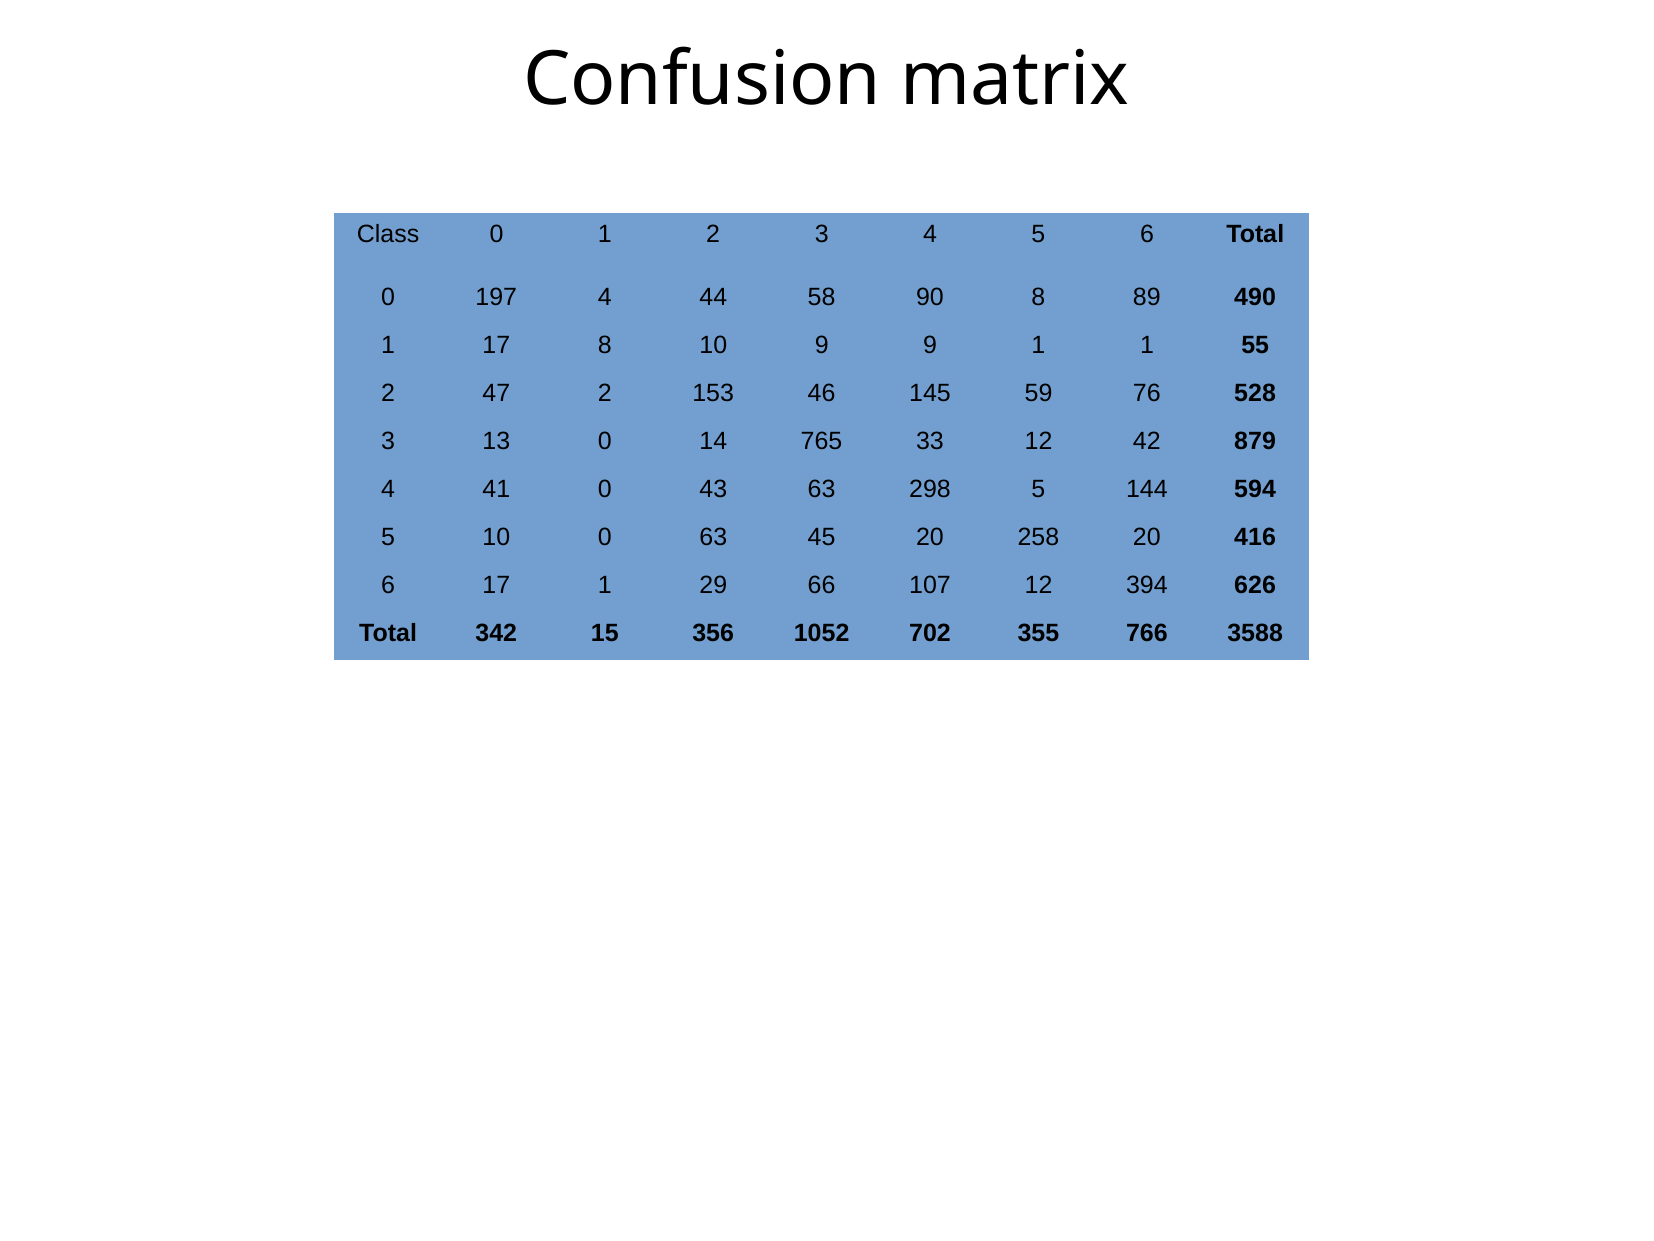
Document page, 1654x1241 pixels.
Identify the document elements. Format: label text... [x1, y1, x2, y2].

table_header 4 [876, 213, 984, 275]
table_cell 15 [551, 612, 659, 660]
table_cell 1 [984, 323, 1093, 371]
table_header 5 [984, 213, 1093, 275]
table_cell 17 [442, 564, 551, 612]
table_cell 528 [1201, 371, 1309, 420]
table_cell 1 [551, 564, 659, 612]
table_cell 44 [659, 275, 767, 323]
table_cell 342 [442, 612, 551, 660]
table_cell 702 [876, 612, 984, 660]
table_header 0 [442, 213, 551, 275]
table_cell 1 [1093, 323, 1201, 371]
table_cell 46 [767, 371, 876, 420]
table_cell 13 [442, 420, 551, 468]
table_cell 107 [876, 564, 984, 612]
table_cell 5 [984, 468, 1093, 516]
table_cell 197 [442, 275, 551, 323]
table_cell Total [334, 612, 442, 660]
table_cell 6 [334, 564, 442, 612]
table_header 3 [767, 213, 876, 275]
table_cell 12 [984, 420, 1093, 468]
table_cell 394 [1093, 564, 1201, 612]
table_cell 879 [1201, 420, 1309, 468]
title Confusion matrix [82, 13, 1571, 136]
table_cell 55 [1201, 323, 1309, 371]
table_cell 45 [767, 516, 876, 564]
table_cell 3588 [1201, 612, 1309, 660]
table_cell 47 [442, 371, 551, 420]
table_cell 14 [659, 420, 767, 468]
table_cell 8 [984, 275, 1093, 323]
table_cell 33 [876, 420, 984, 468]
table_cell 2 [334, 371, 442, 420]
table_cell 63 [767, 468, 876, 516]
table_cell 9 [767, 323, 876, 371]
table_cell 43 [659, 468, 767, 516]
table_cell 66 [767, 564, 876, 612]
table_cell 1052 [767, 612, 876, 660]
table_cell 20 [876, 516, 984, 564]
table_cell 17 [442, 323, 551, 371]
table_cell 1 [334, 323, 442, 371]
table_cell 5 [334, 516, 442, 564]
table_cell 298 [876, 468, 984, 516]
table_cell 90 [876, 275, 984, 323]
table_cell 626 [1201, 564, 1309, 612]
table_cell 63 [659, 516, 767, 564]
table_cell 8 [551, 323, 659, 371]
table_header 6 [1093, 213, 1201, 275]
table_cell 10 [659, 323, 767, 371]
table_cell 4 [334, 468, 442, 516]
table_cell 356 [659, 612, 767, 660]
table_cell 416 [1201, 516, 1309, 564]
table_cell 12 [984, 564, 1093, 612]
table_header 1 [551, 213, 659, 275]
table_cell 20 [1093, 516, 1201, 564]
table_cell 144 [1093, 468, 1201, 516]
table_cell 76 [1093, 371, 1201, 420]
table_cell 145 [876, 371, 984, 420]
table_cell 0 [551, 516, 659, 564]
table_cell 355 [984, 612, 1093, 660]
table_cell 490 [1201, 275, 1309, 323]
table_cell 0 [551, 468, 659, 516]
table_cell 3 [334, 420, 442, 468]
table_cell 42 [1093, 420, 1201, 468]
table_cell 594 [1201, 468, 1309, 516]
table_cell 59 [984, 371, 1093, 420]
table_cell 0 [551, 420, 659, 468]
table_cell 4 [551, 275, 659, 323]
table_cell 10 [442, 516, 551, 564]
table_cell 58 [767, 275, 876, 323]
table_cell 9 [876, 323, 984, 371]
table_cell 765 [767, 420, 876, 468]
table_cell 89 [1093, 275, 1201, 323]
table_cell 0 [334, 275, 442, 323]
table_header Total [1201, 213, 1309, 275]
table_cell 2 [551, 371, 659, 420]
table_cell 153 [659, 371, 767, 420]
table_header 2 [659, 213, 767, 275]
table_cell 29 [659, 564, 767, 612]
table_cell 766 [1093, 612, 1201, 660]
table_header Class [334, 213, 442, 275]
table_cell 258 [984, 516, 1093, 564]
table_cell 41 [442, 468, 551, 516]
